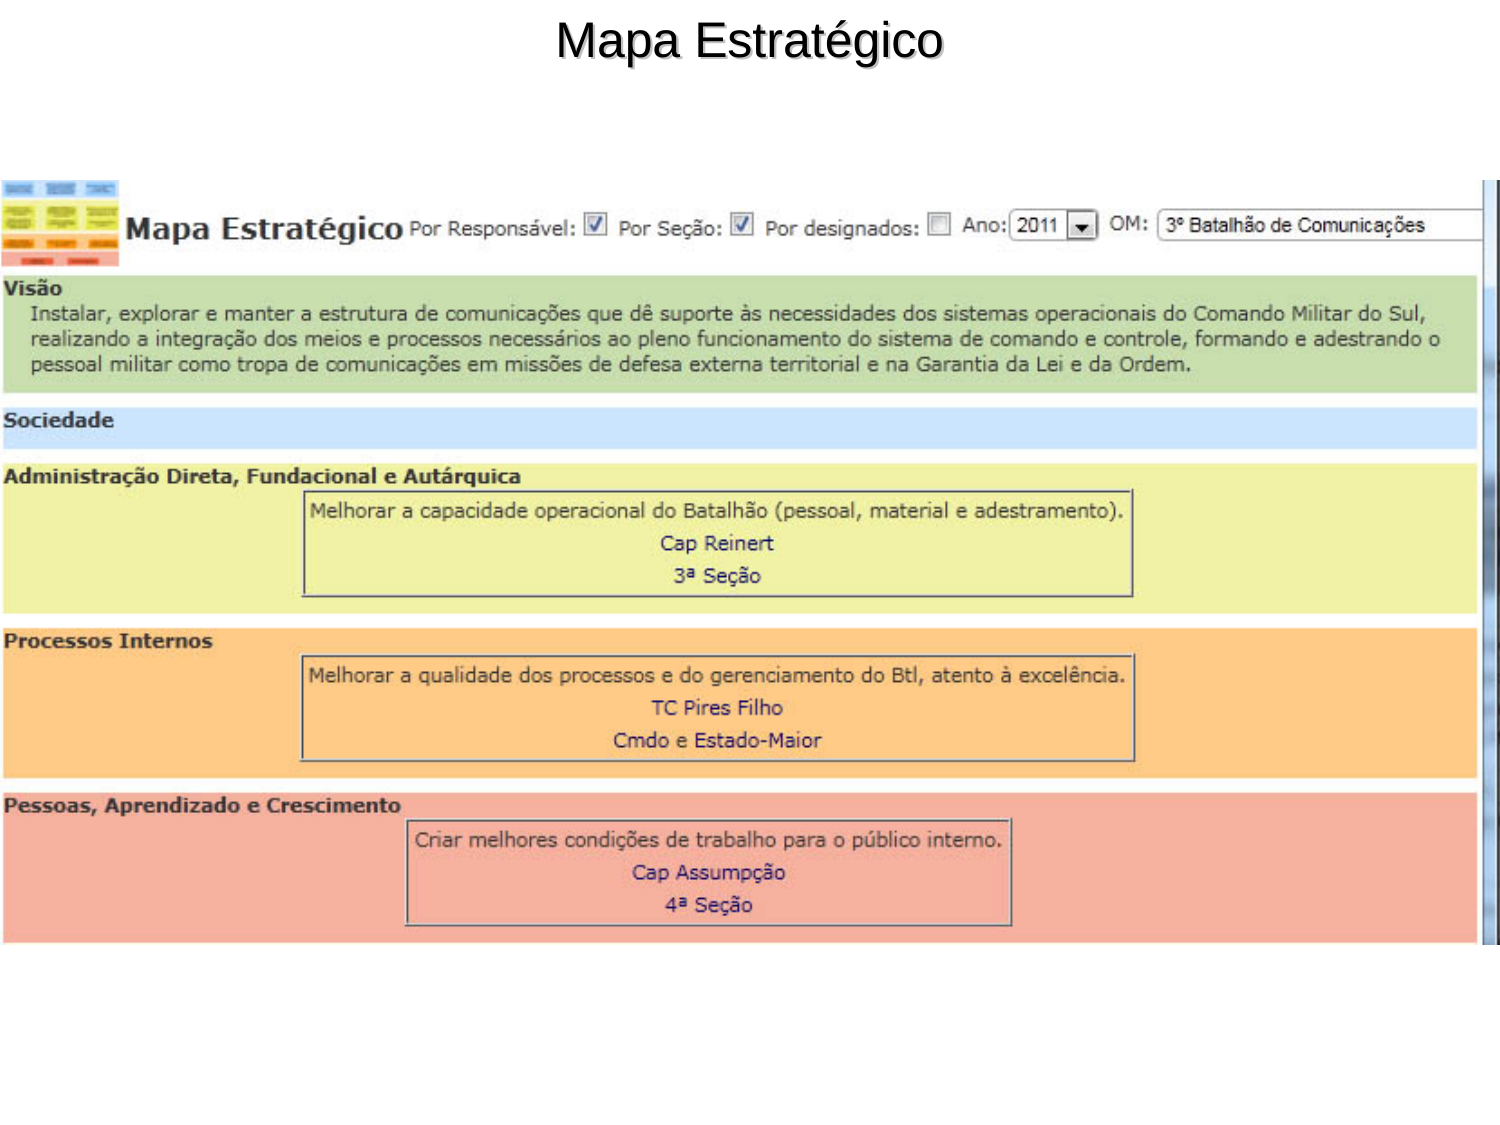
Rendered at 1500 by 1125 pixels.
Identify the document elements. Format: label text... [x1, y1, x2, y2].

picture [0, 180, 1500, 945]
text_box Mapa Estratégico [0, 0, 1500, 76]
